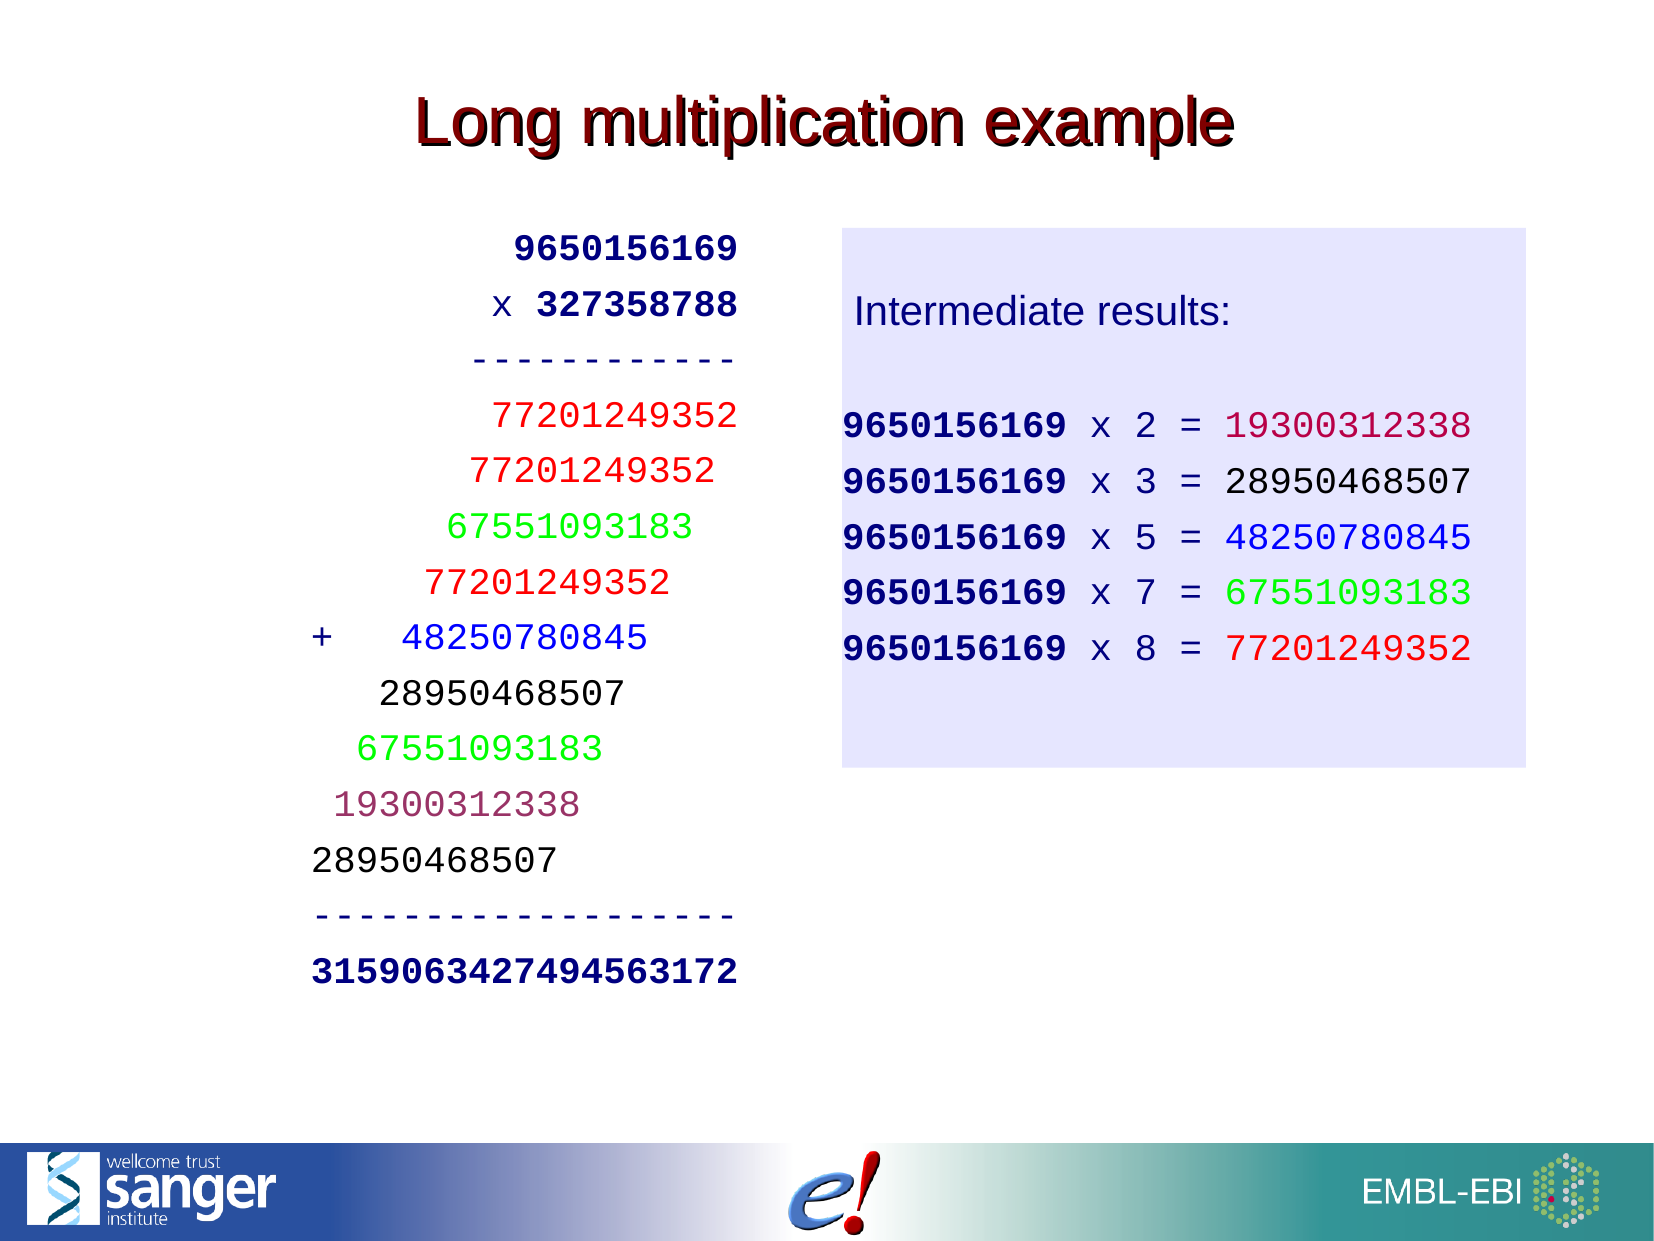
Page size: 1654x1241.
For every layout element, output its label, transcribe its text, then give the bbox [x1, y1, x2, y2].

list 9650156169 x 327358788 ------------ 77201249352 77201249352 67551093183 77201249352 + 48250780845 28950468507 67551093183 19300312338 28950468507 ------------------- 3159063427494563172 [123, 227, 739, 1152]
picture [0, 1143, 1654, 1241]
list Intermediate results: 9650156169 x 2 = 19300312338 9650156169 x 3 = 28950468507 9650156169 x 5 = 48250780845 9650156169 x 7 = 67551093183 9650156169 x 8 = 77201249352 [842, 227, 1526, 768]
title Long multiplication example [123, 37, 1526, 200]
